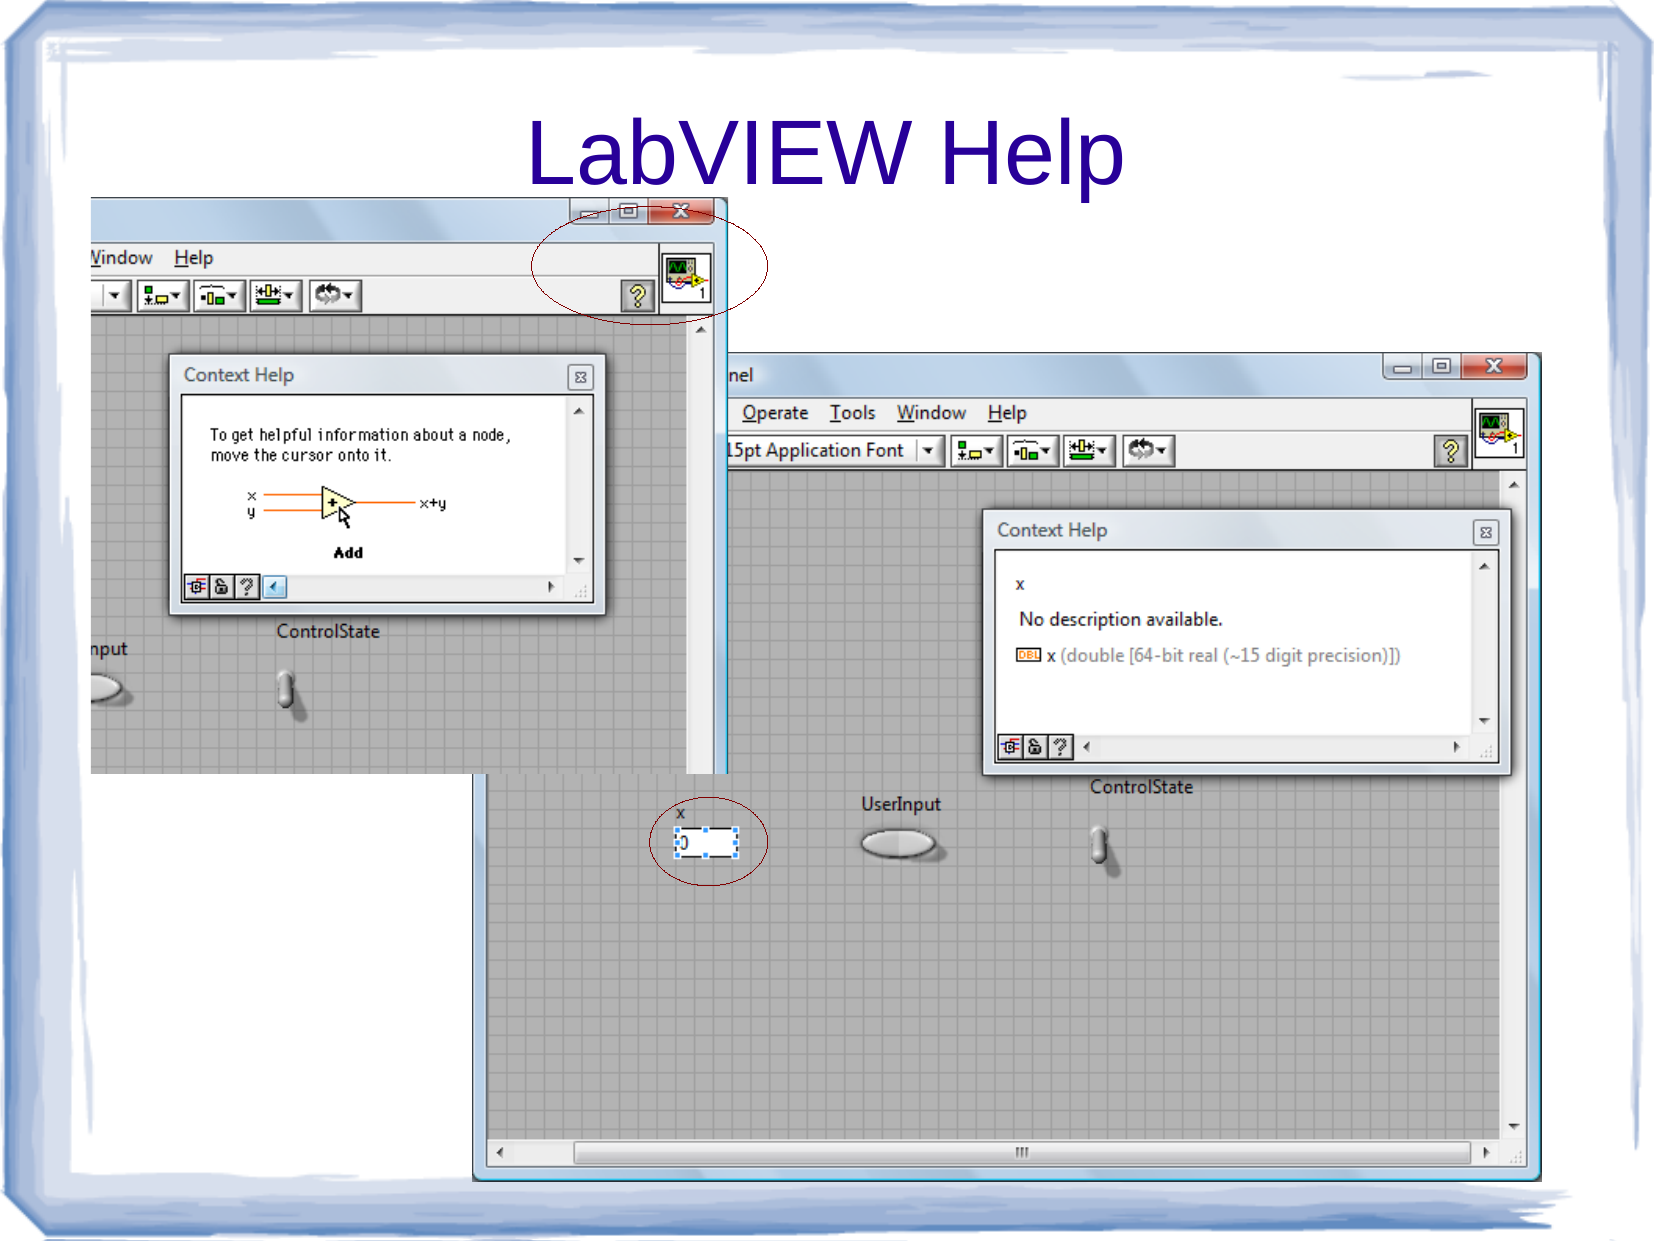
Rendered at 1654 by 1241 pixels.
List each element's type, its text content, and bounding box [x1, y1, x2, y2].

text_box [531, 206, 768, 325]
picture [0, 0, 1654, 1241]
text_box [649, 797, 768, 886]
title LabVIEW Help [82, 56, 1571, 250]
